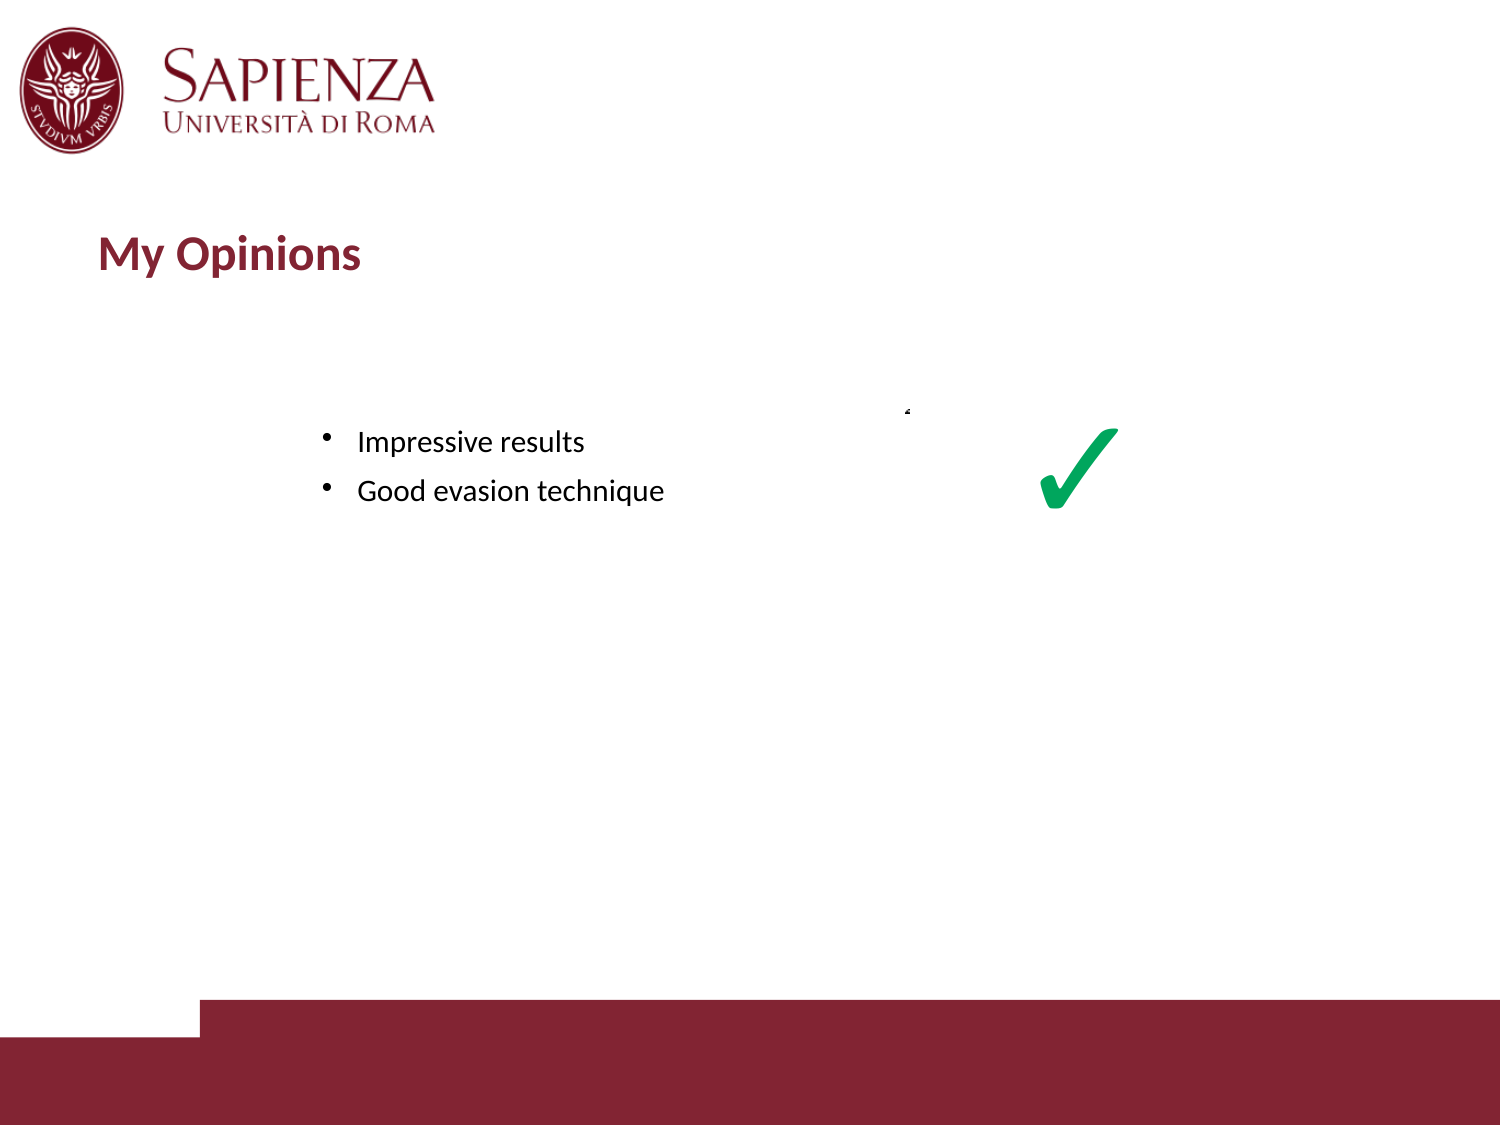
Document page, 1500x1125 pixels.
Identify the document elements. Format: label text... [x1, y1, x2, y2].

text_box My Opinions [82, 212, 1300, 296]
text_box Impressive results Good evasion technique [307, 413, 780, 544]
text_box ✓ [1003, 366, 1382, 532]
